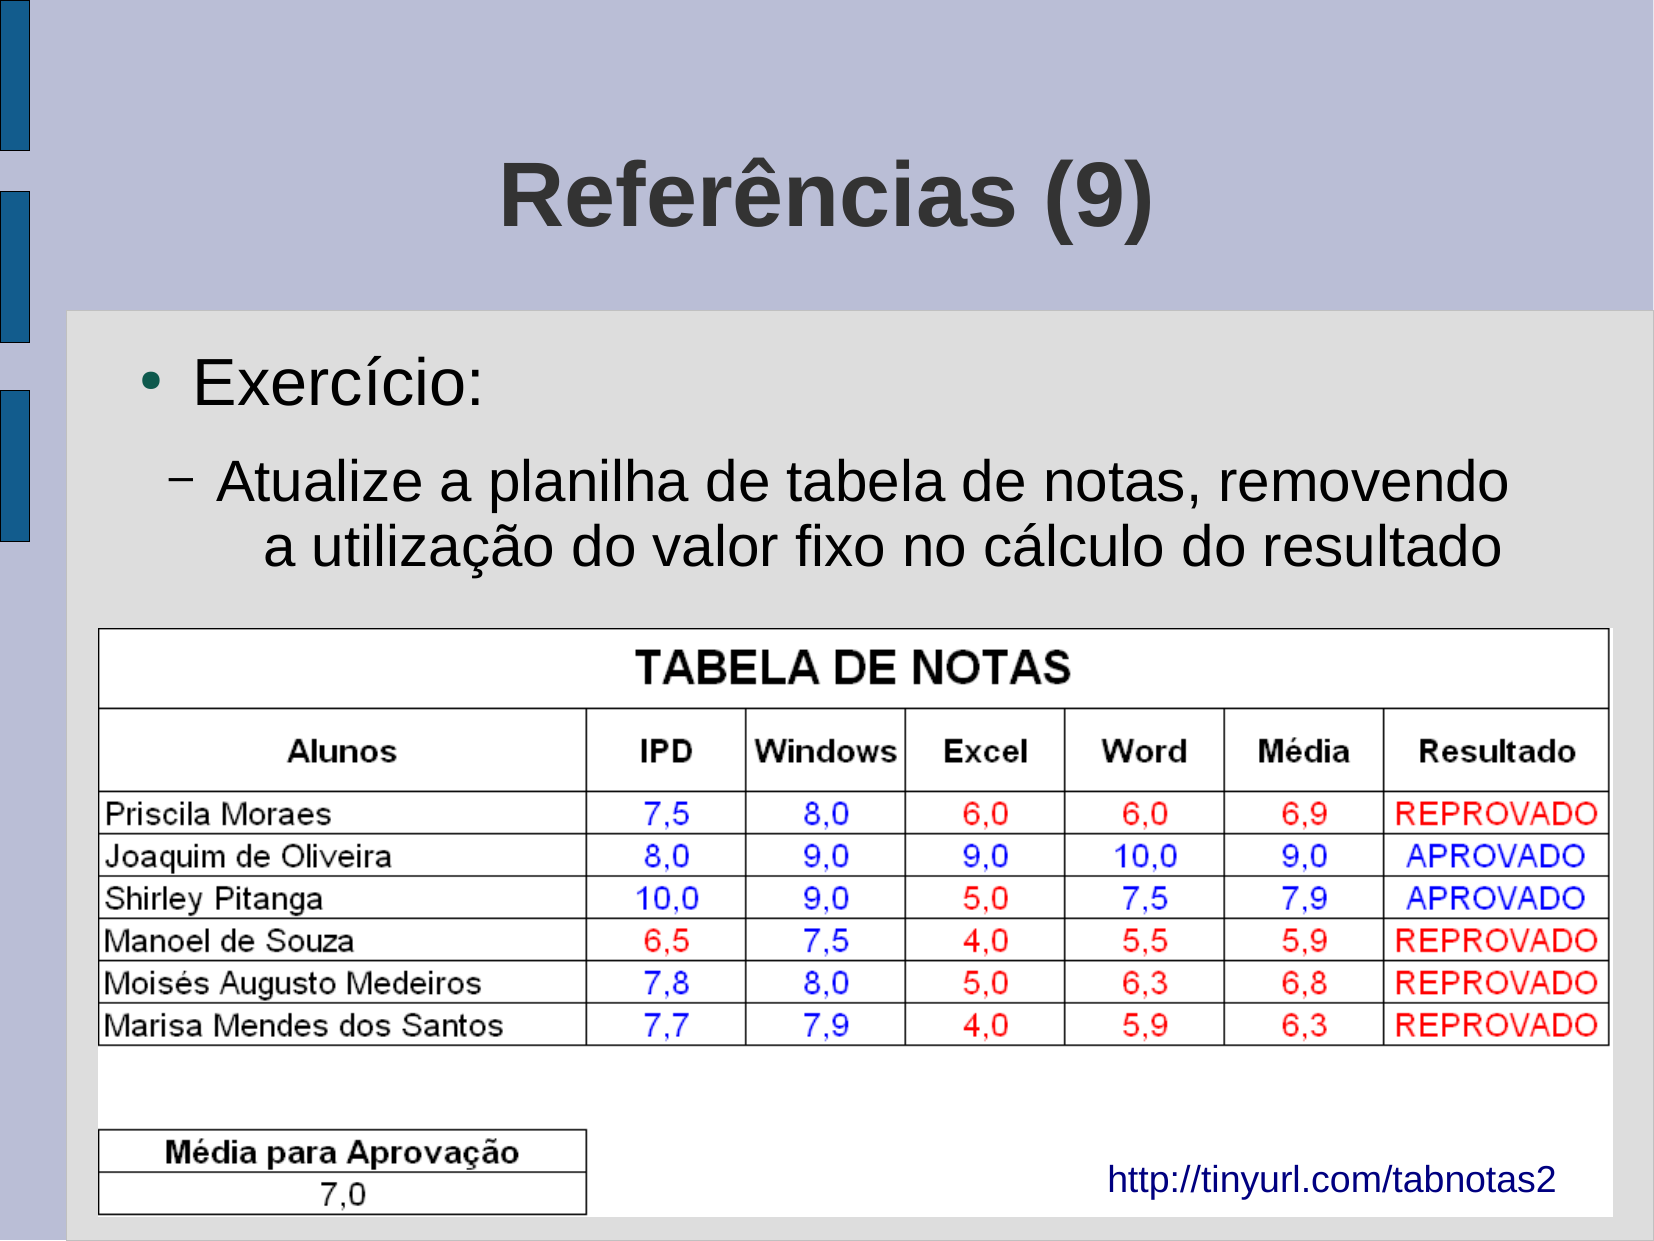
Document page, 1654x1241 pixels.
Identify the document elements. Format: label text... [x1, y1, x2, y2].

title Referências (9) [121, 98, 1534, 291]
list Exercício: Atualize a planilha de tabela de notas, removendo a utilização do valor fixo no cálculo do resultado [121, 344, 1534, 628]
picture [98, 628, 1613, 1217]
text_box http://tinyurl.com/tabnotas2 [1092, 1151, 1595, 1209]
